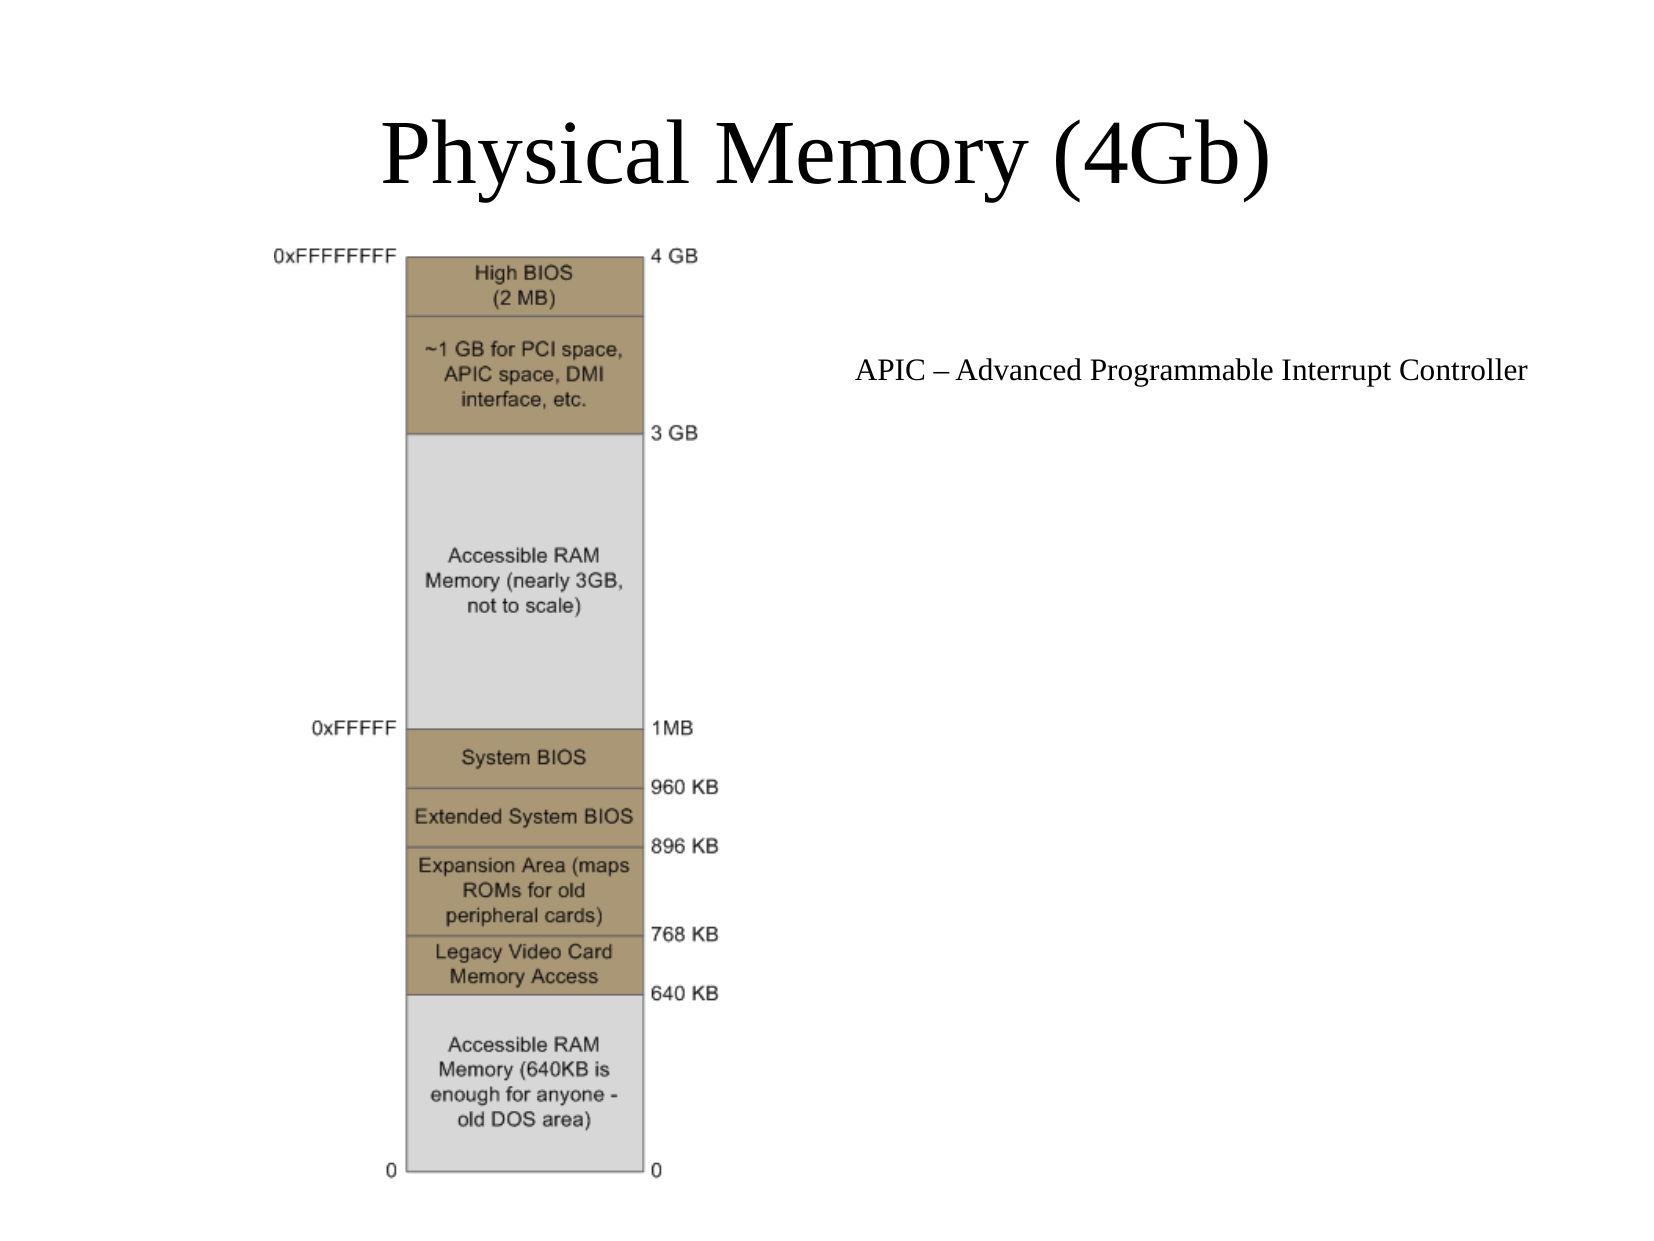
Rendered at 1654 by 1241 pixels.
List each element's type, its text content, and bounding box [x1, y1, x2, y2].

title Physical Memory (4Gb) [82, 49, 1571, 257]
picture [274, 241, 721, 1186]
text_box APIC – Advanced Programmable Interrupt Controller [840, 345, 1602, 396]
